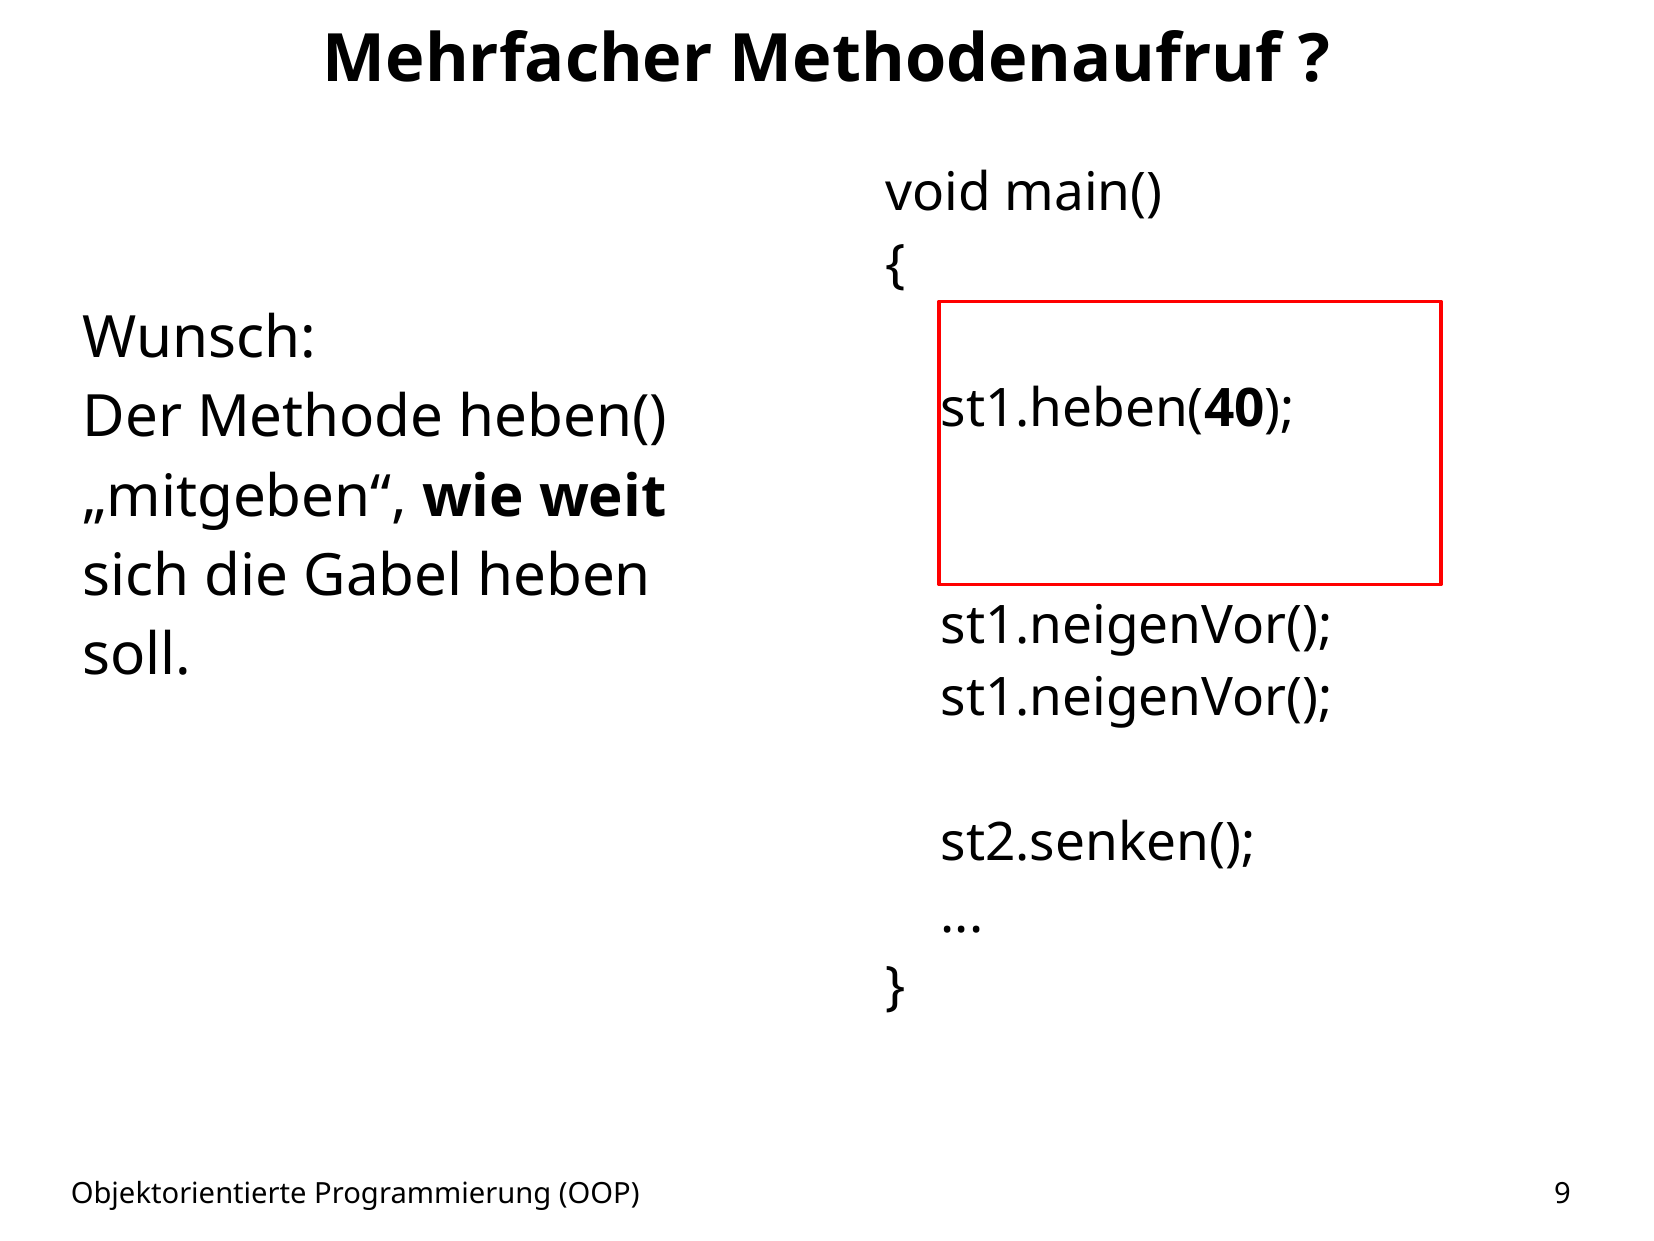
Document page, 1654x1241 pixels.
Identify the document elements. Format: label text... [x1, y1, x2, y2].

title Mehrfacher Methodenaufruf ? [0, 5, 1654, 107]
list void main() { st1.heben(40); st1.neigenVor(); st1.neigenVor(); st2.senken(); ... } [885, 153, 1536, 1028]
list Wunsch: Der Methode heben() „mitgeben“, wie weit sich die Gabel heben soll. [82, 295, 745, 1099]
